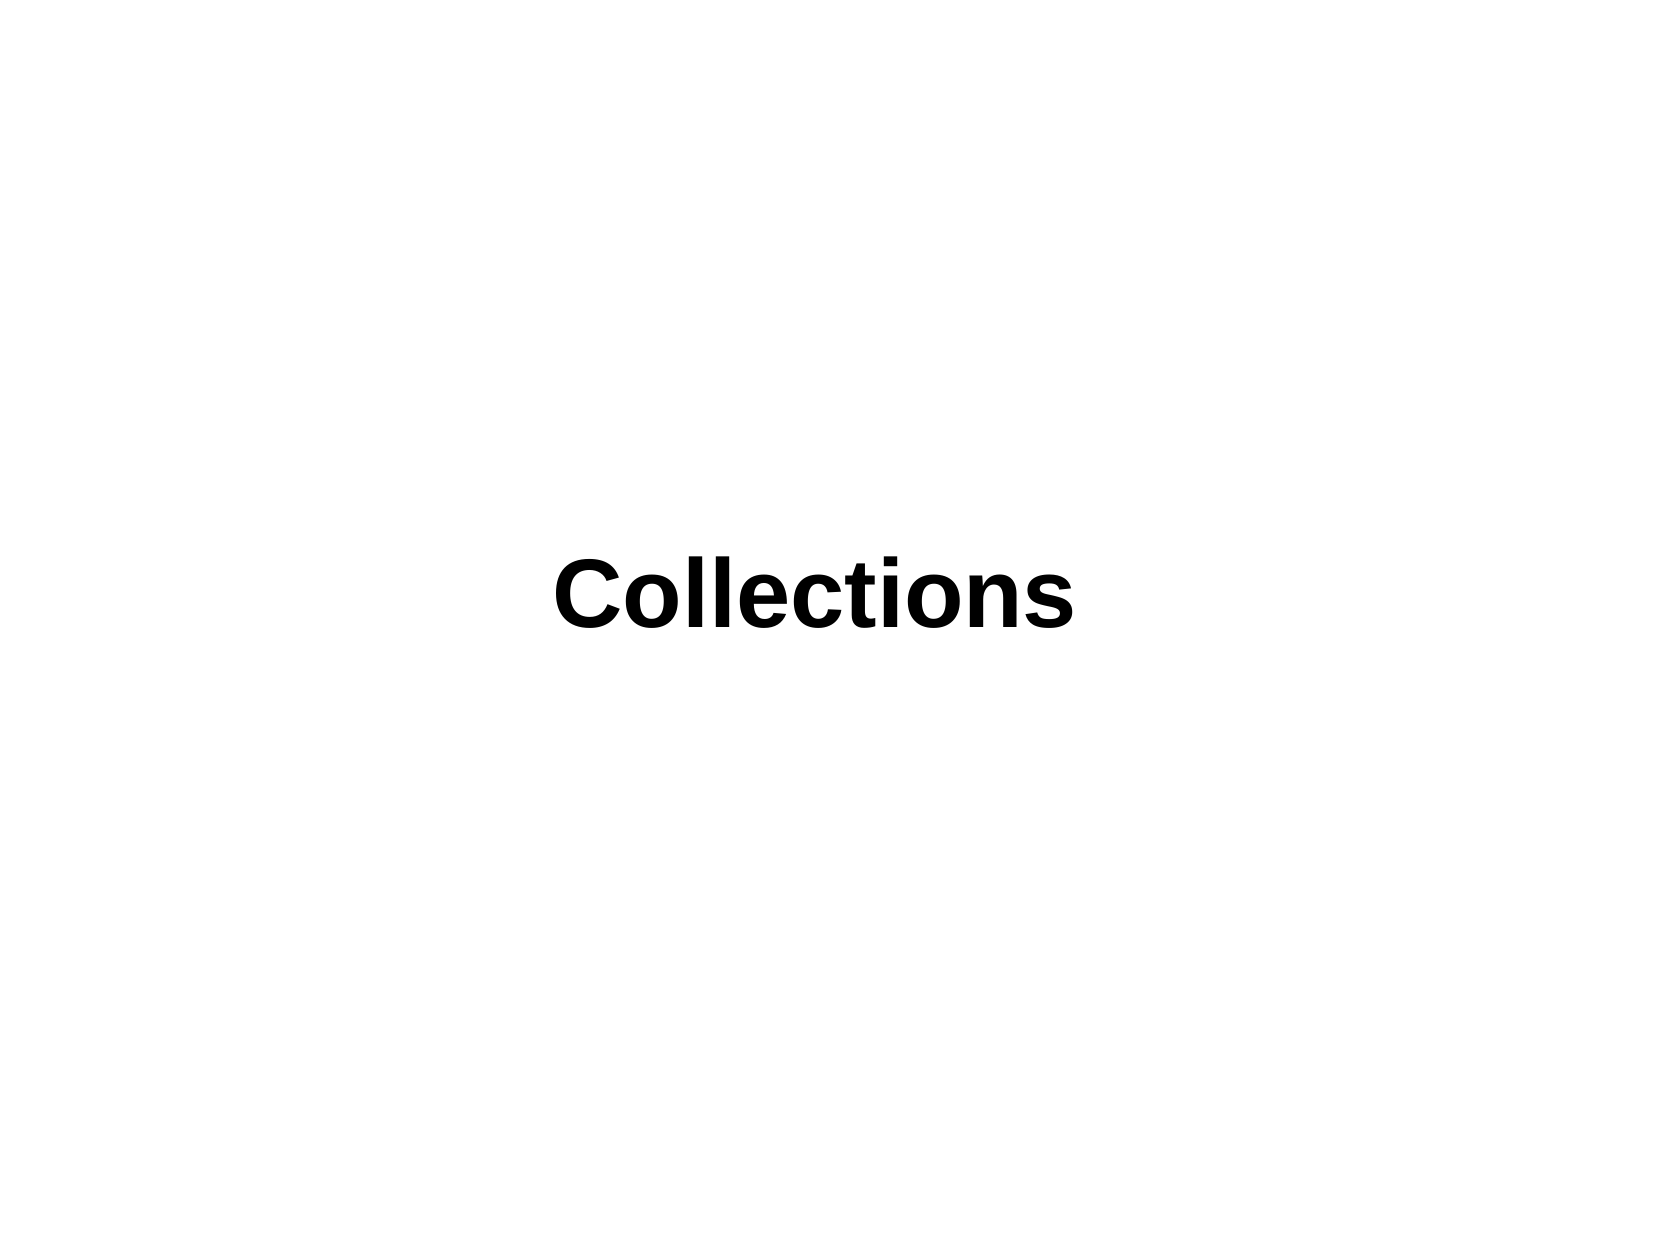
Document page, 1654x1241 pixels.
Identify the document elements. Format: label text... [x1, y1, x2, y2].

title Collections [70, 489, 1559, 697]
